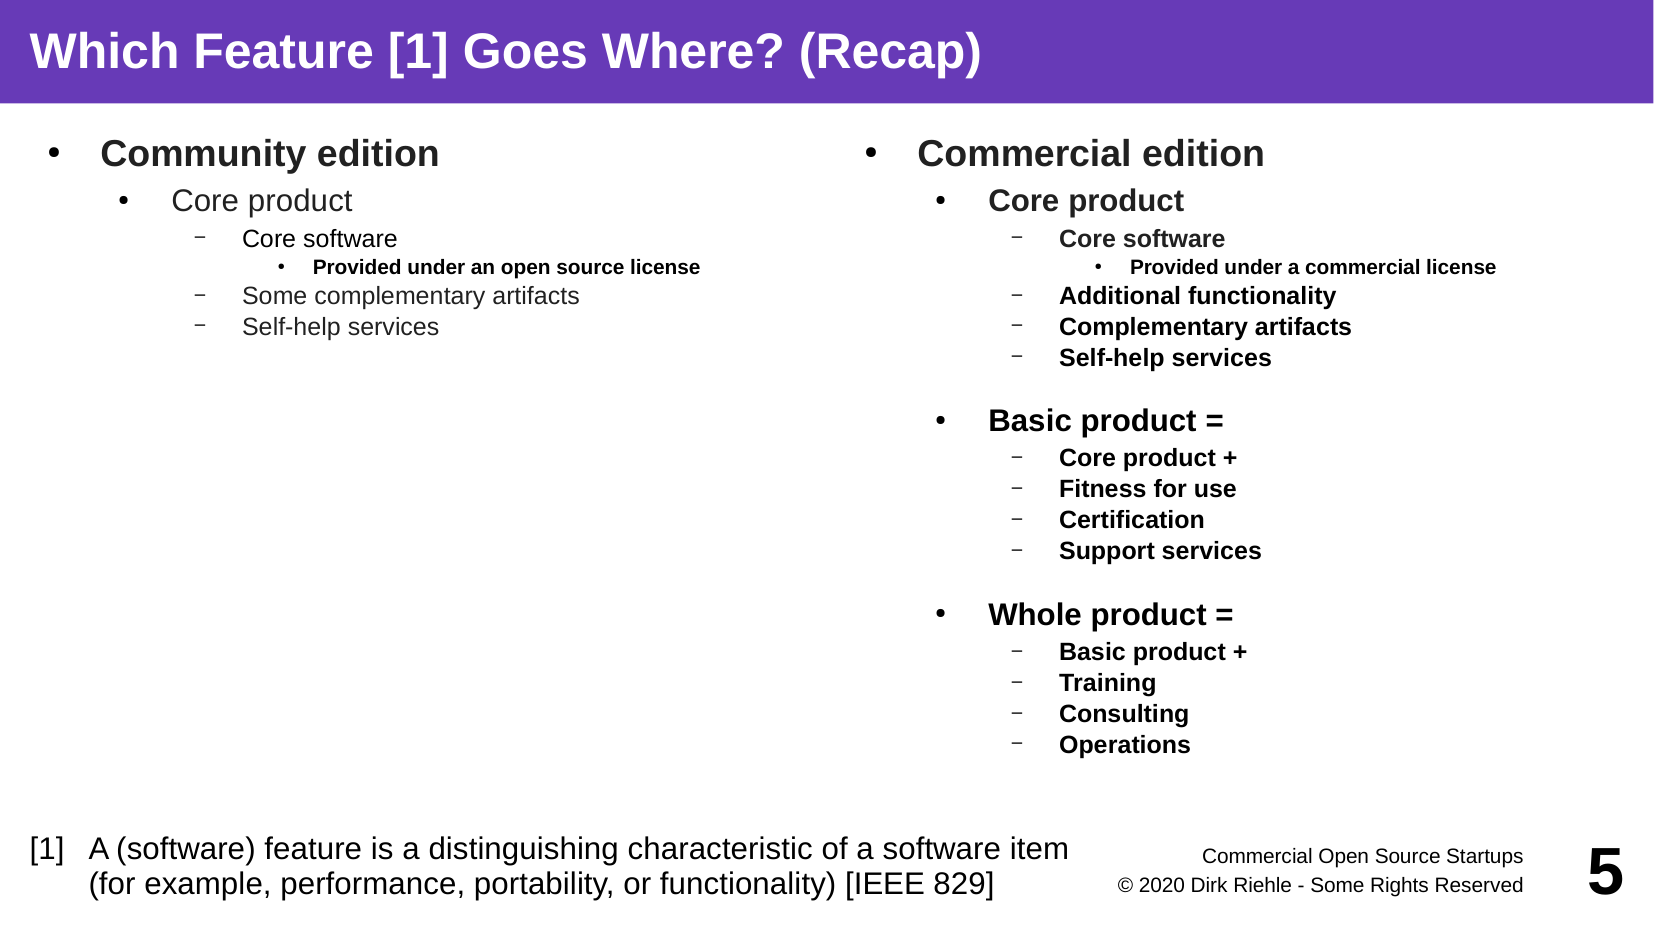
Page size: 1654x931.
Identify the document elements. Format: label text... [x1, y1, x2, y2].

list Commercial edition Core product Core software Provided under a commercial license Additional functionality Complementary artifacts Self-help services Basic product = Core product + Fitness for use Certification Support services Whole product = Basic product + Training Consulting Operations [846, 132, 1625, 813]
text_box [1] A (software) feature is a distinguishing characteristic of a software item (for example, performance, portability, or functionality) [IEEE 829] [0, 812, 1093, 931]
list Community edition Core product Core software Provided under an open source license Some complementary artifacts Self-help services [29, 132, 808, 812]
title Which Feature [1] Goes Where? (Recap) [0, 0, 1654, 104]
